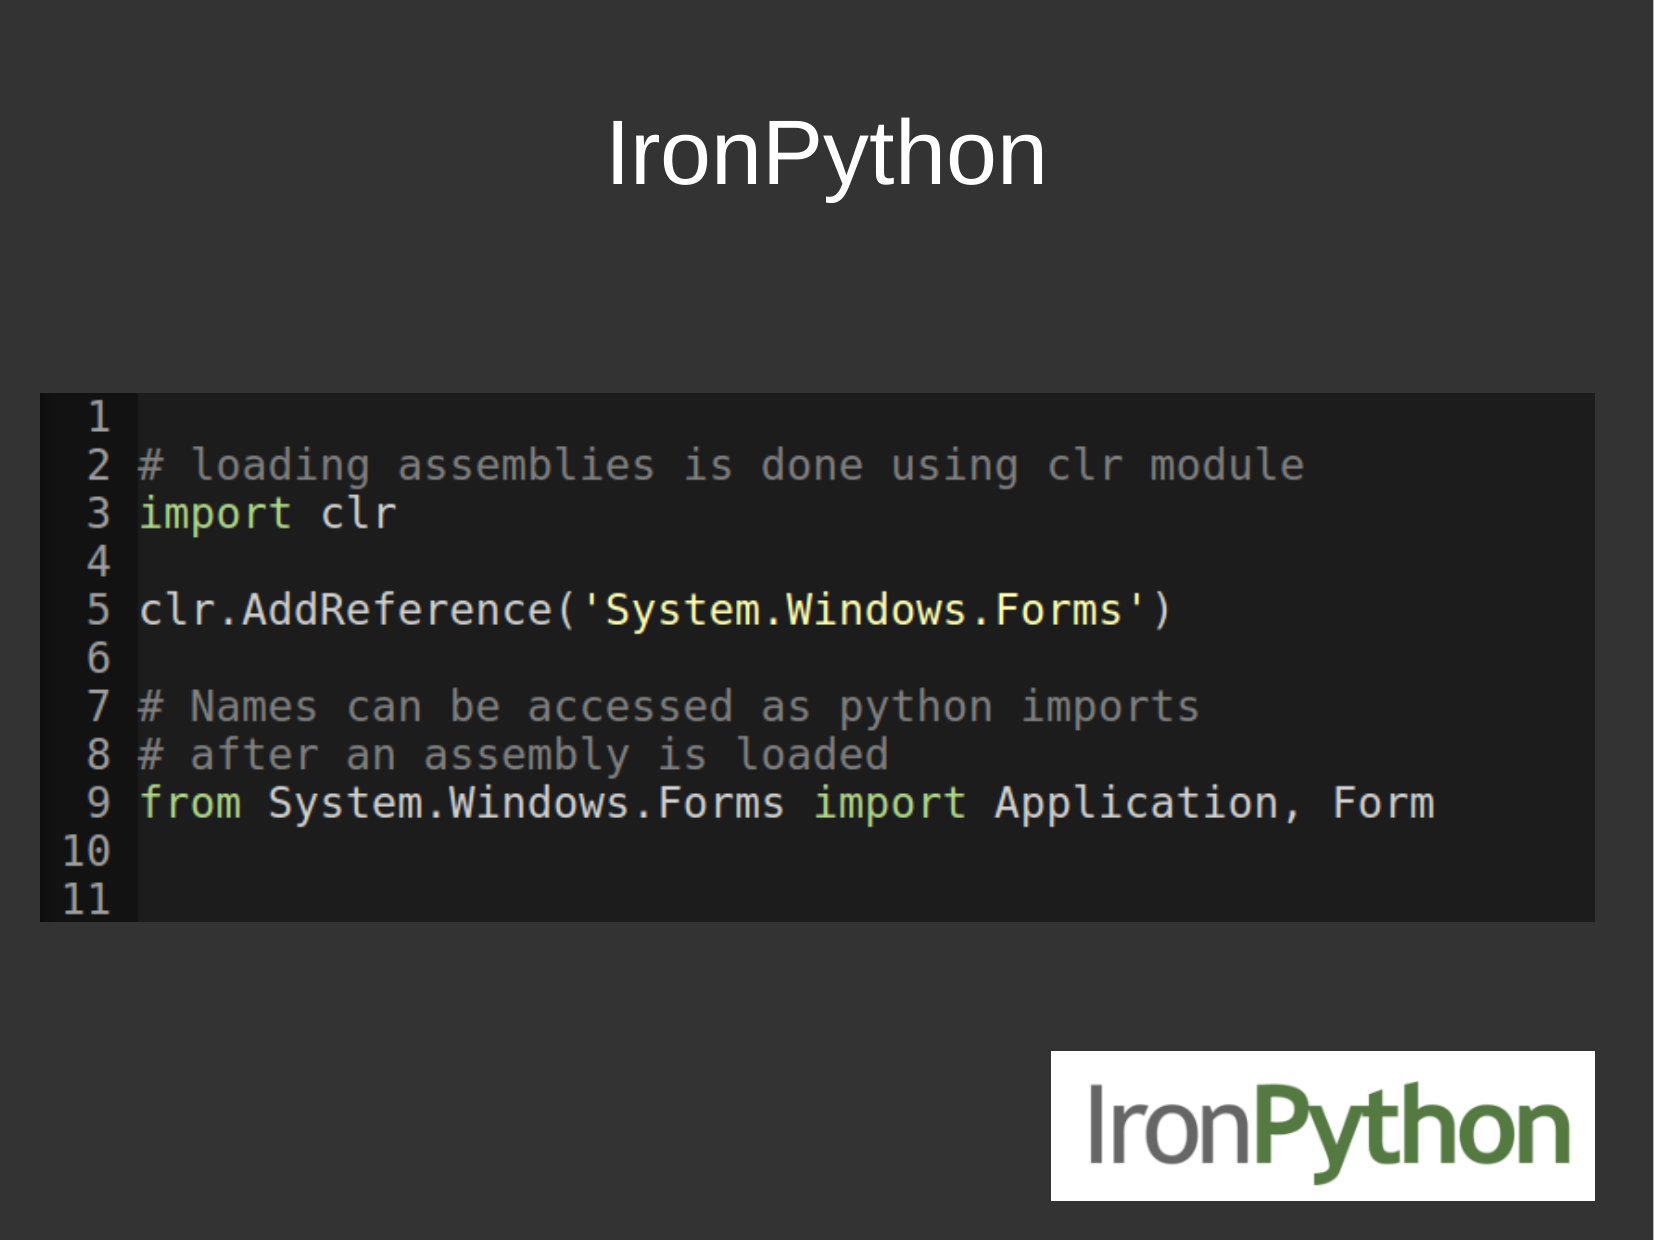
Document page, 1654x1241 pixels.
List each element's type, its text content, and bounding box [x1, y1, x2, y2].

title IronPython [82, 49, 1571, 257]
picture [40, 393, 1595, 922]
picture [1051, 1051, 1595, 1201]
